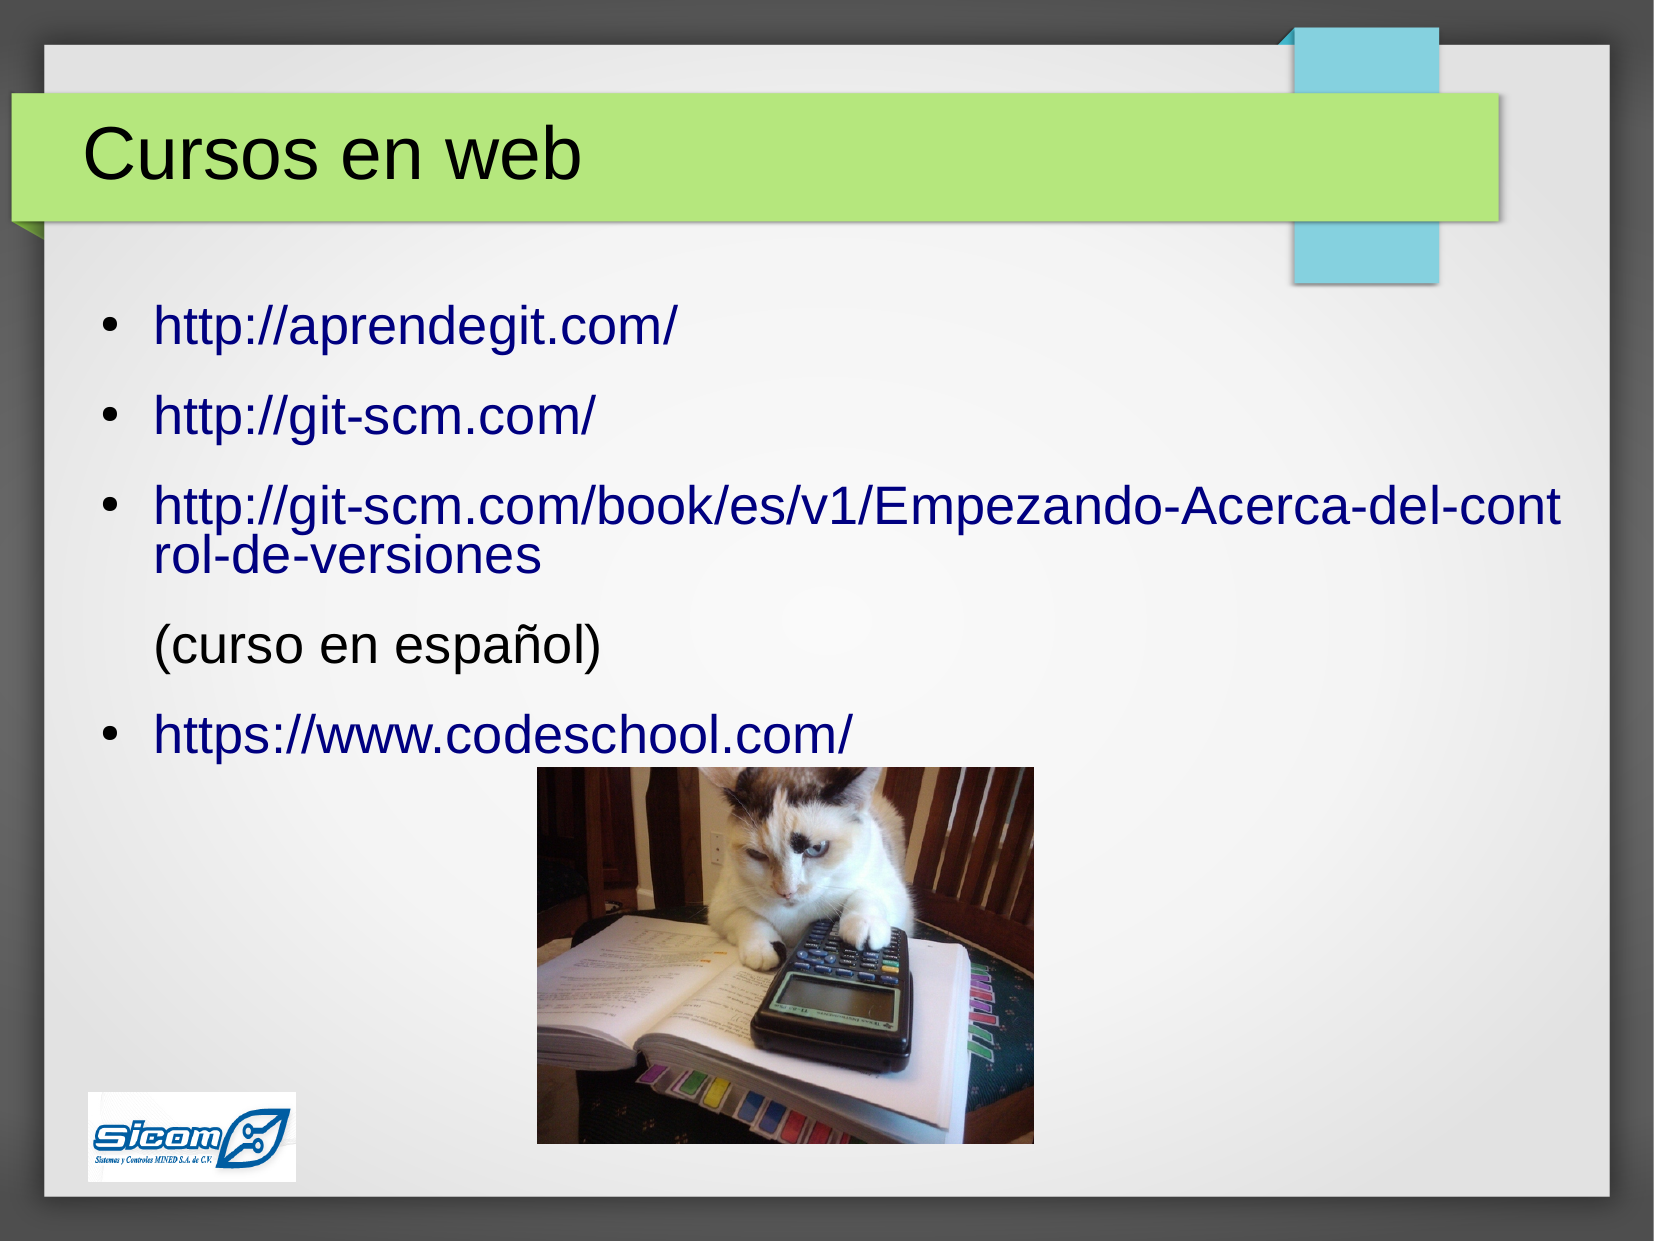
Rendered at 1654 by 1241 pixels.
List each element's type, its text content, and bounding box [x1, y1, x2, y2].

title Cursos en web [82, 94, 1264, 213]
list http://aprendegit.com/ http://git-scm.com/ http://git-scm.com/book/es/v1/Empezando-Acerca-del-control-de-versiones (curso en español) https://www.codeschool.com/ [82, 295, 1571, 1015]
picture [0, 0, 1654, 1241]
